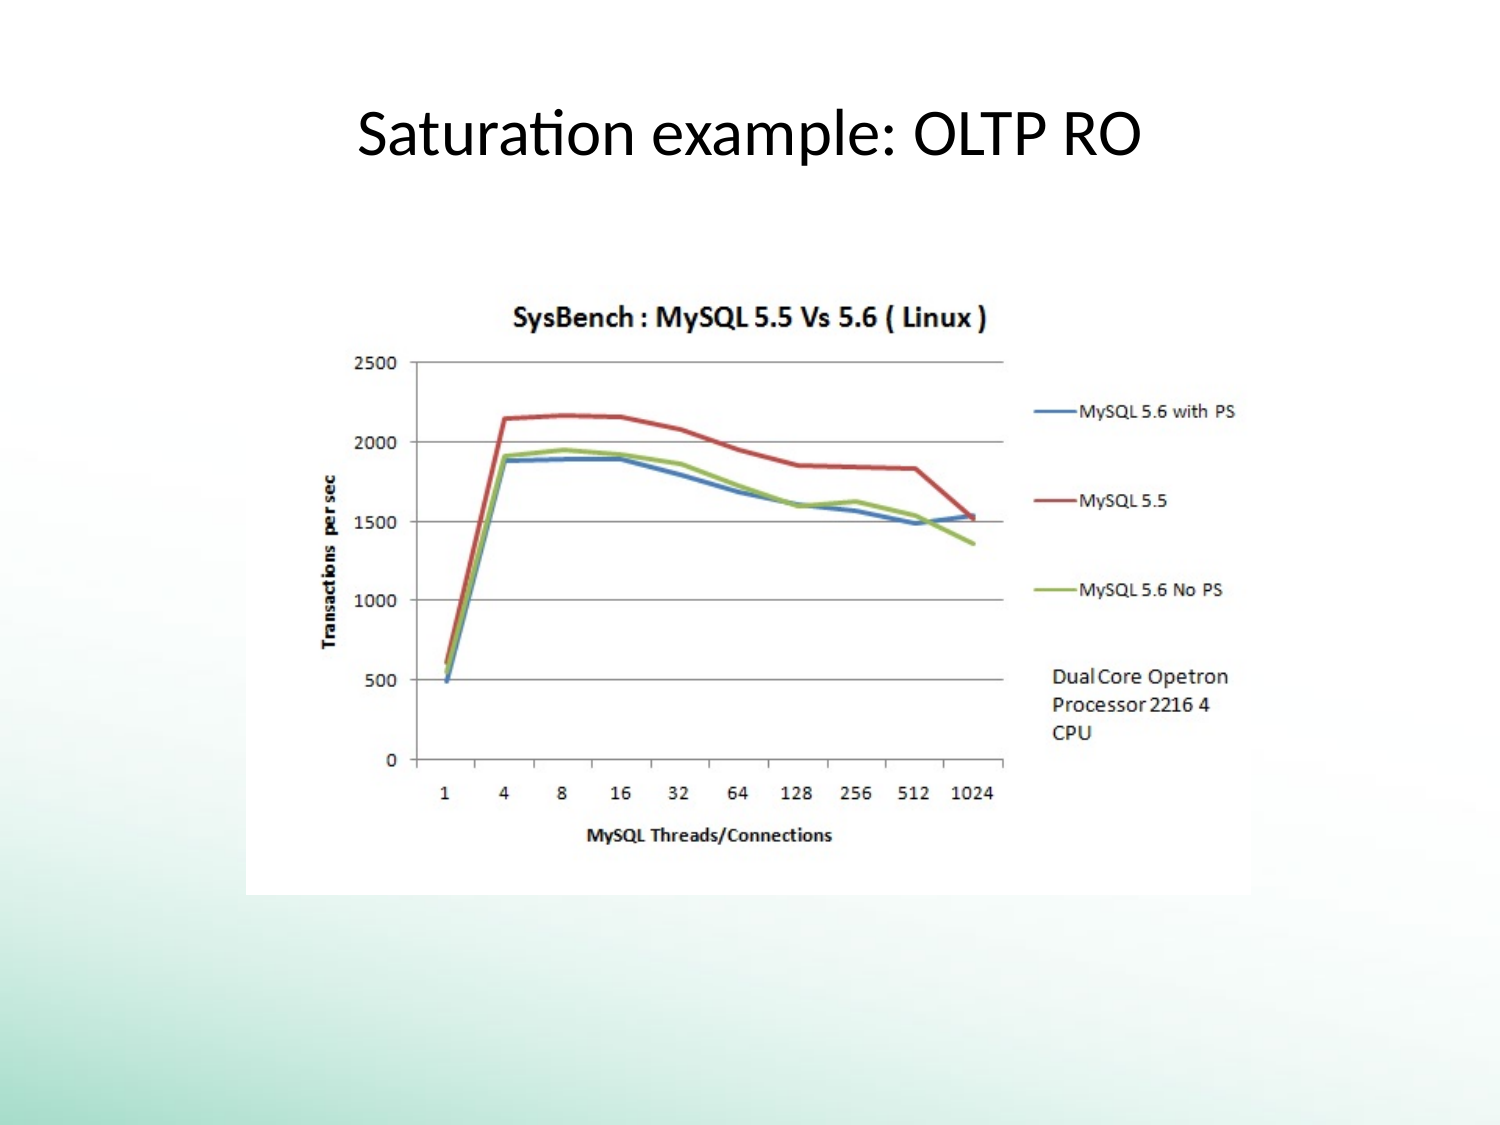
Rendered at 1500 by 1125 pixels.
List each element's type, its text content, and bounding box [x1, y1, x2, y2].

picture [0, 0, 1500, 1125]
title Saturation example: OLTP RO [75, 45, 1425, 233]
